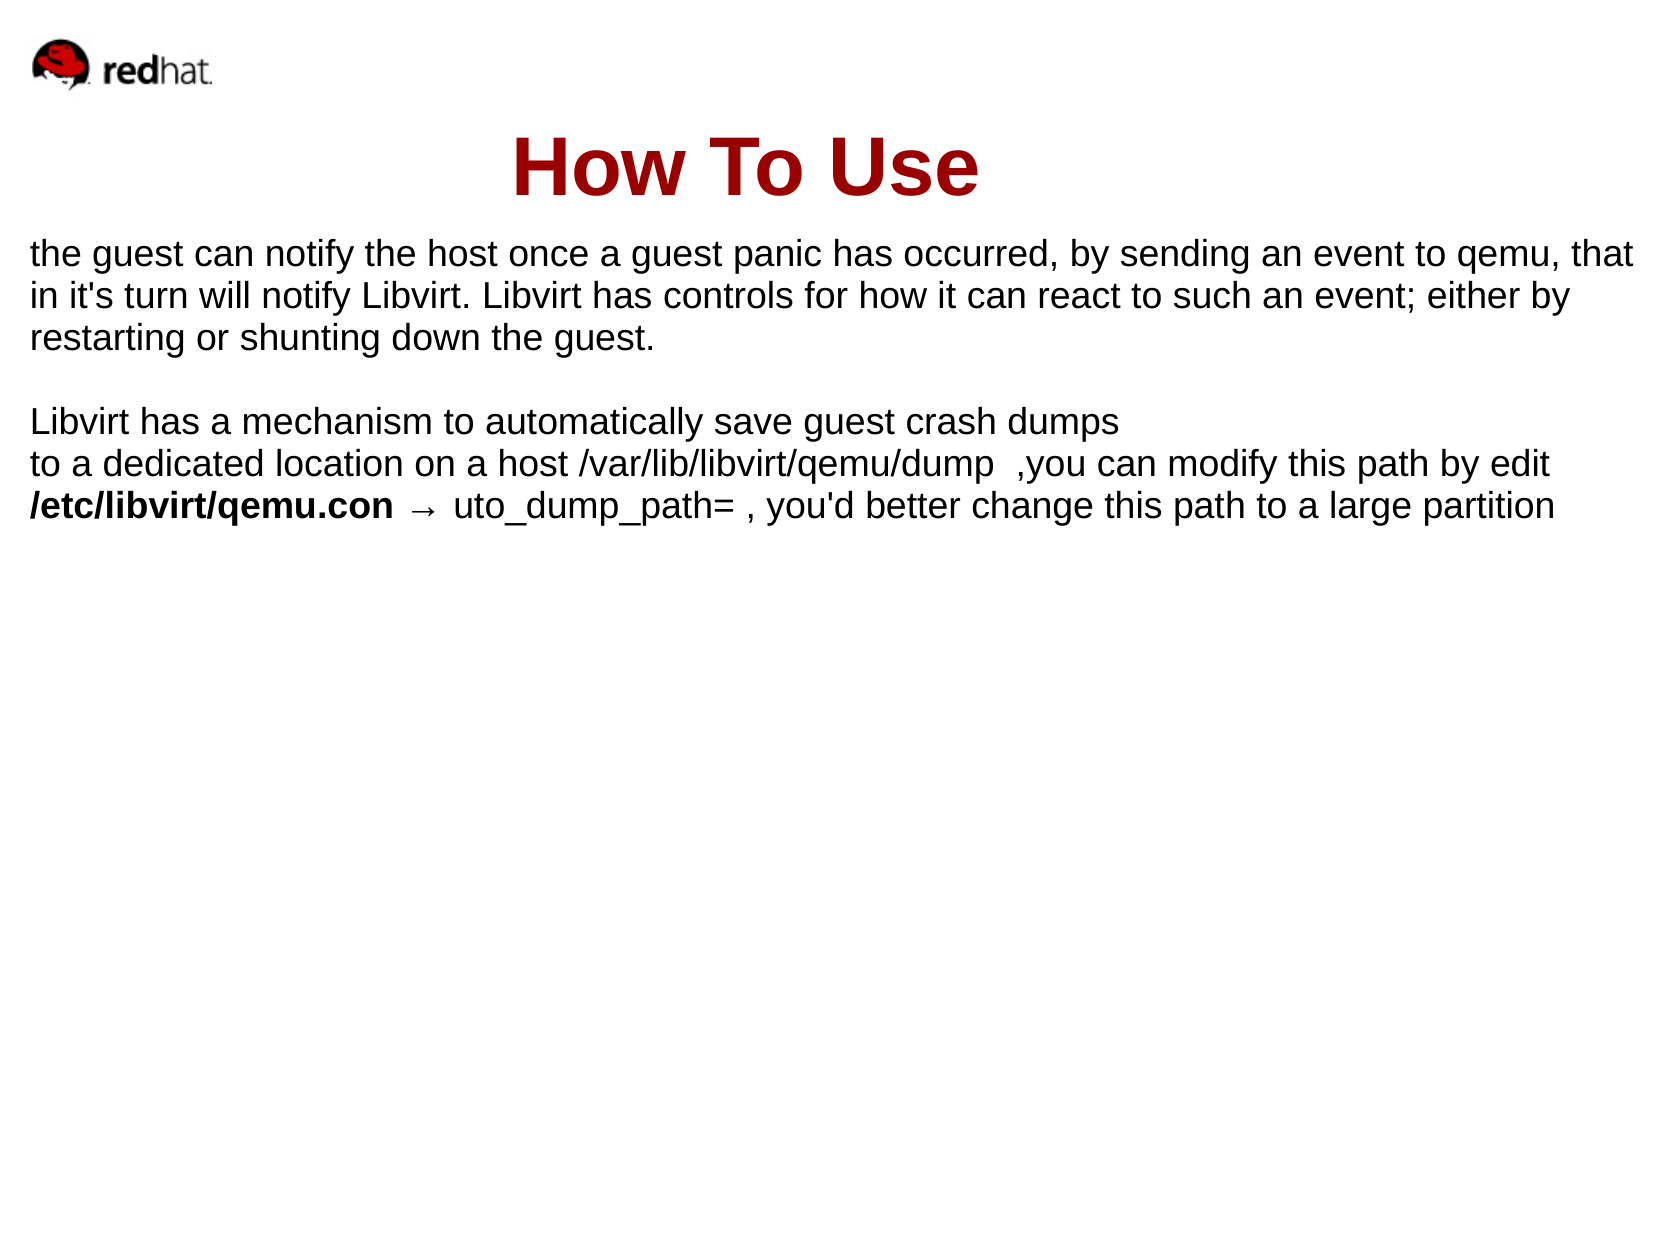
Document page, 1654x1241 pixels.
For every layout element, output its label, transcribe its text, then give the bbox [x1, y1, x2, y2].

text_box How To Use [150, 112, 1313, 225]
text_box the guest can notify the host once a guest panic has occurred, by sending an event to qemu, that in it's turn will notify Libvirt. Libvirt has controls for how it can react to such an event; either by restarting or shunting down the guest. Libvirt has a mechanism to automatically save guest crash dumps to a dedicated location on a host /var/lib/libvirt/qemu/dump ,you can modify this path by edit /etc/libvirt/qemu.con → uto_dump_path= , you'd better change this path to a large partition [15, 225, 1654, 1241]
picture [31, 37, 212, 98]
